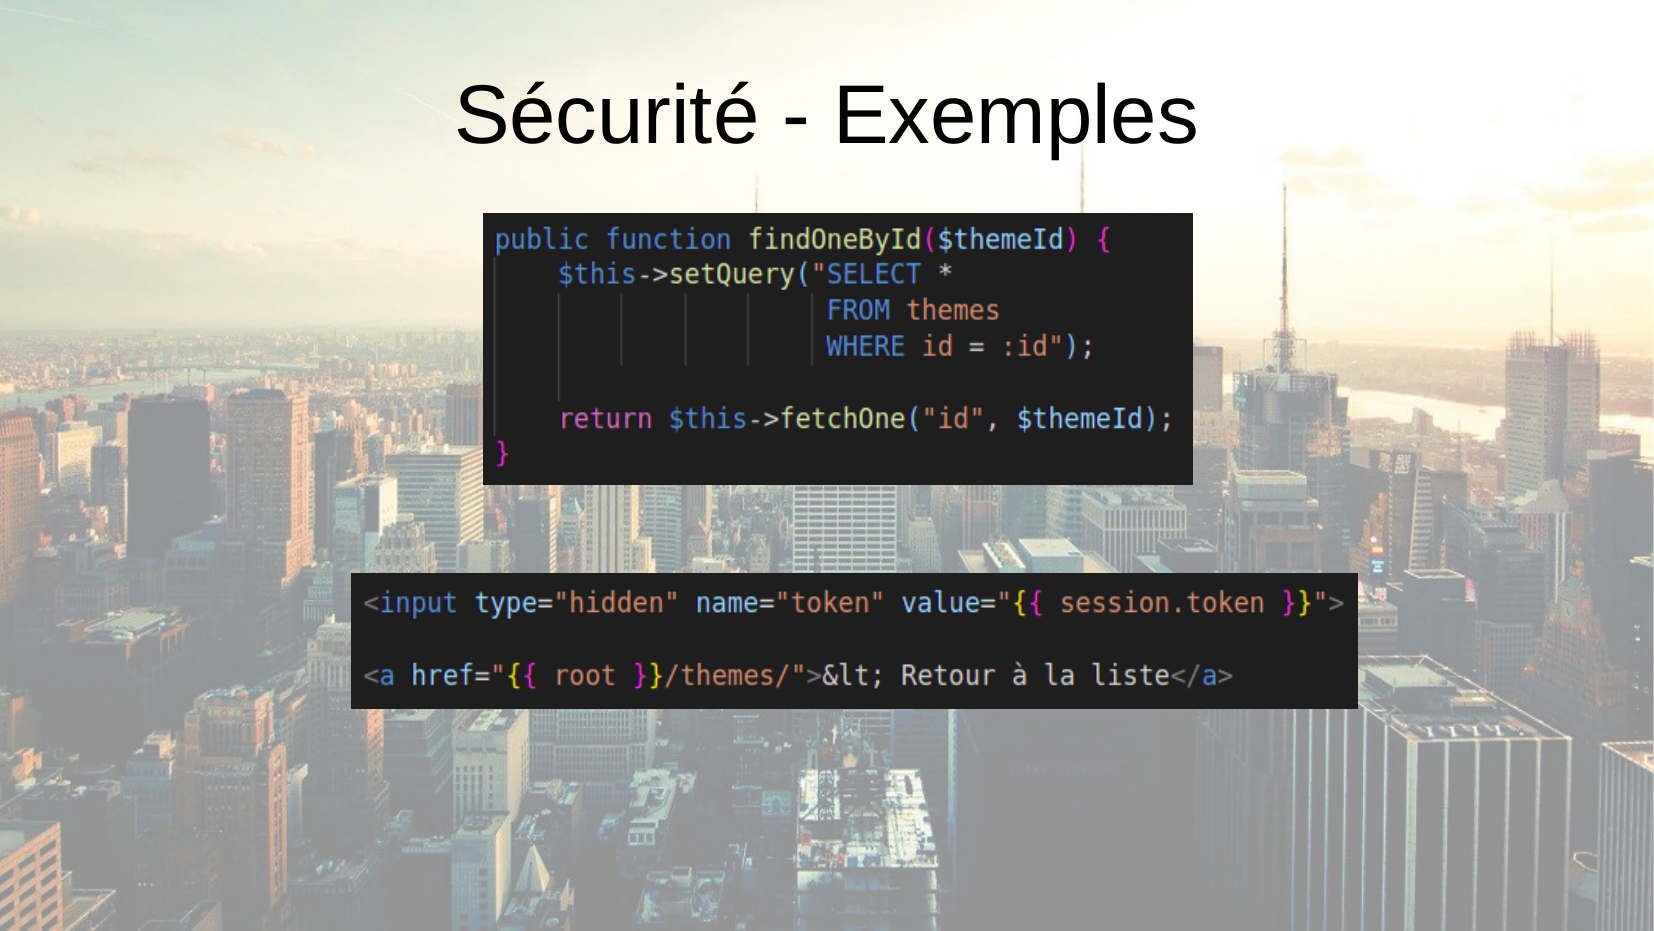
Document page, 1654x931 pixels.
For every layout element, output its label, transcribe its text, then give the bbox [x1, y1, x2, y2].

subtitle [82, 217, 1571, 758]
title Sécurité - Exemples [82, 37, 1571, 193]
picture [0, 0, 1654, 931]
